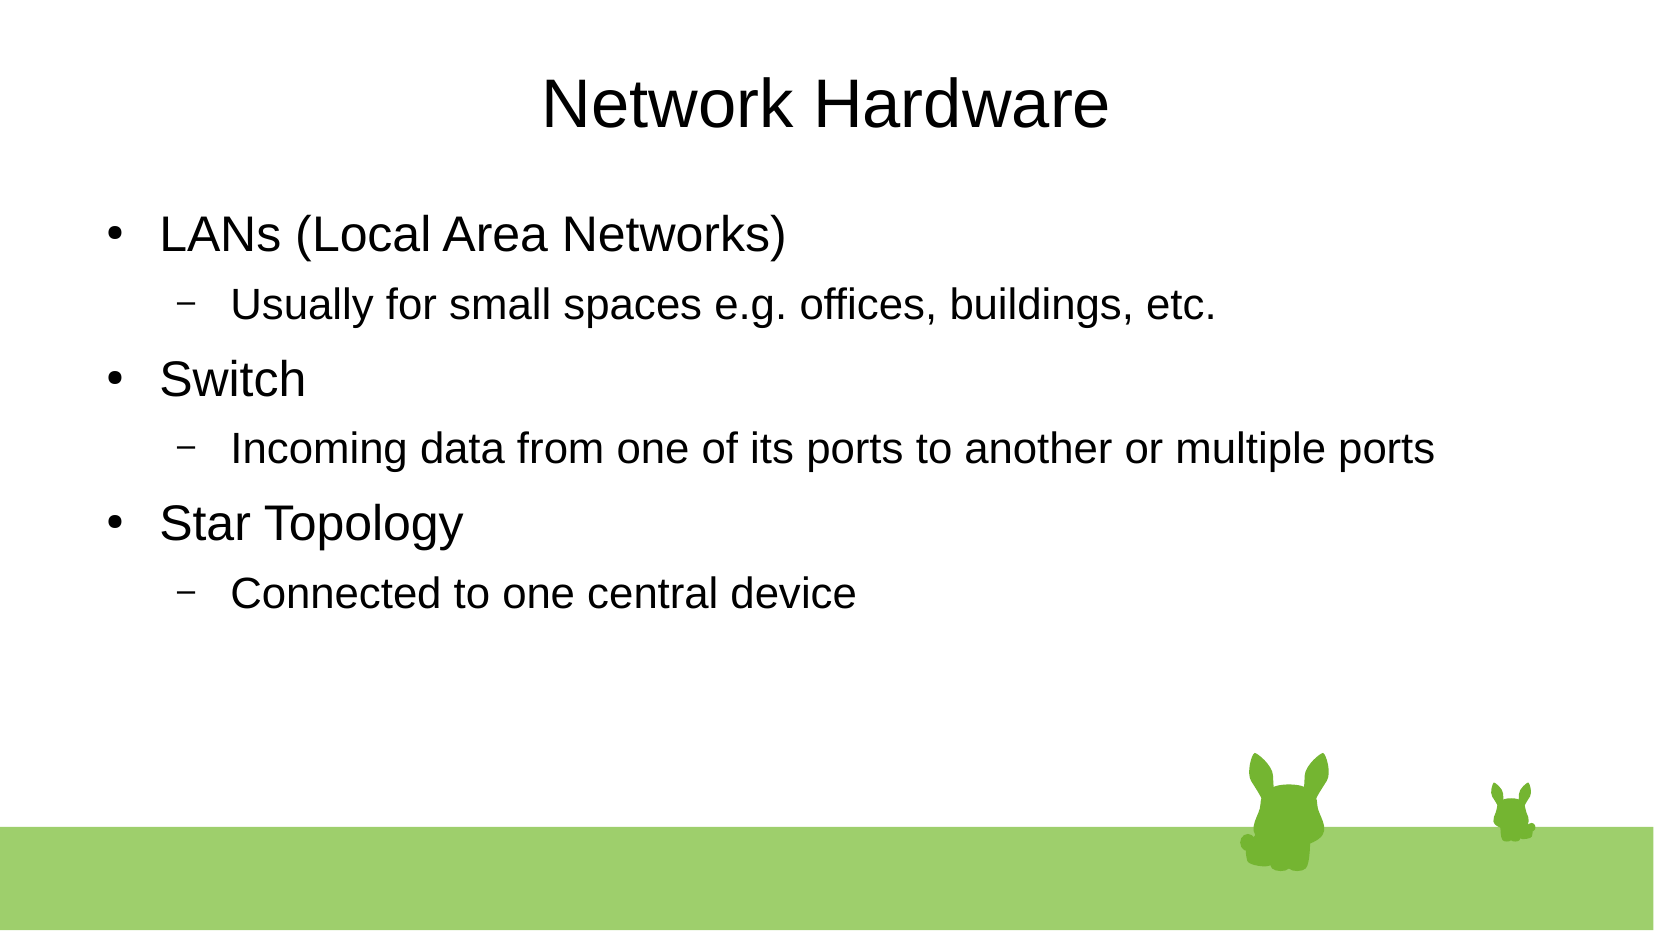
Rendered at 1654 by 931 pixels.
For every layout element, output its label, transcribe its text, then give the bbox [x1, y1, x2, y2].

list LANs (Local Area Networks) Usually for small spaces e.g. offices, buildings, etc. Switch Incoming data from one of its ports to another or multiple ports Star Topology Connected to one central device [88, 206, 1565, 739]
title Network Hardware [88, 29, 1565, 178]
